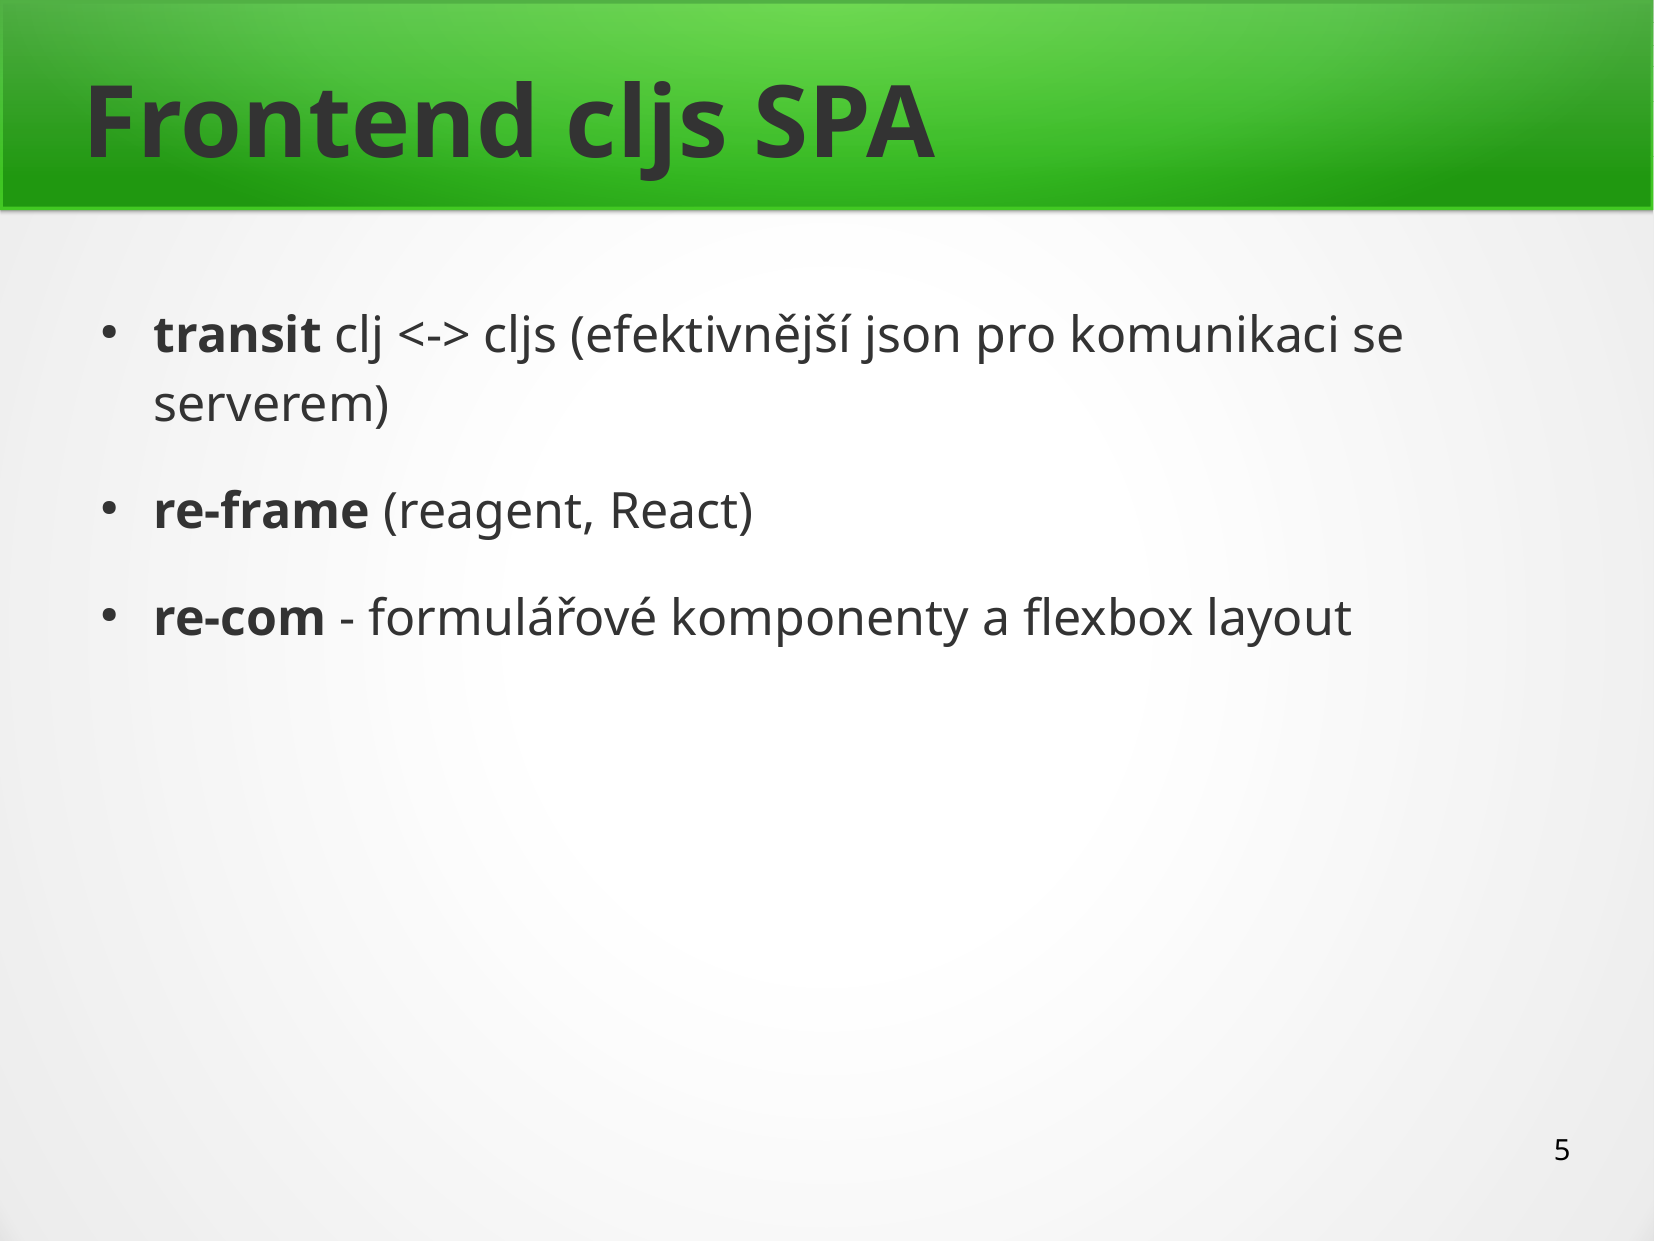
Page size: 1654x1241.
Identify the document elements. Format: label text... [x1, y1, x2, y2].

title Frontend cljs SPA [82, 47, 1571, 189]
list transit clj <-> cljs (efektivnější json pro komunikaci se serverem) re-frame (reagent, React) re-com - formulářové komponenty a flexbox layout [82, 299, 1571, 1019]
